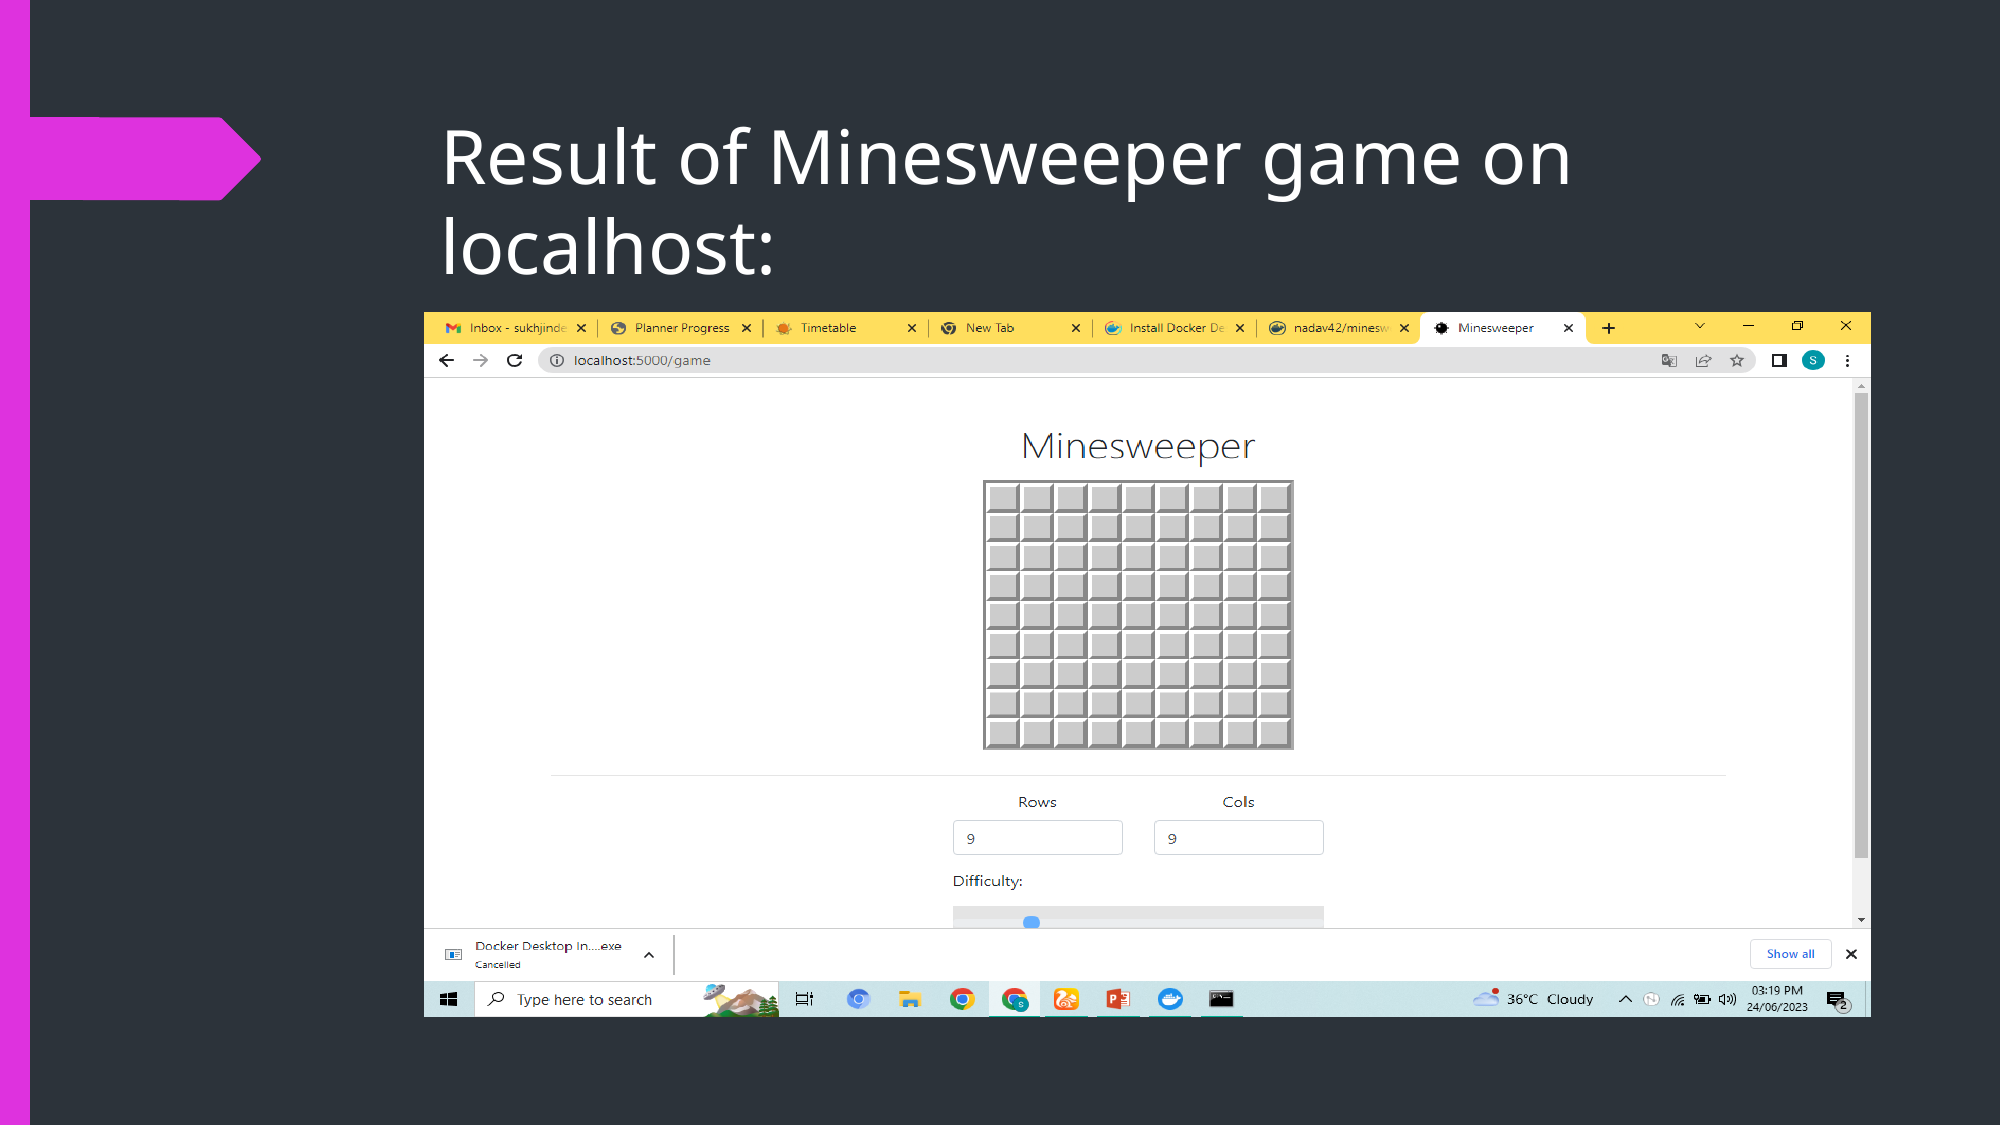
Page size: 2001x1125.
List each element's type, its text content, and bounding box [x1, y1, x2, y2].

title Result of Minesweeper game on localhost: [425, 102, 1888, 313]
picture [424, 312, 1871, 1017]
